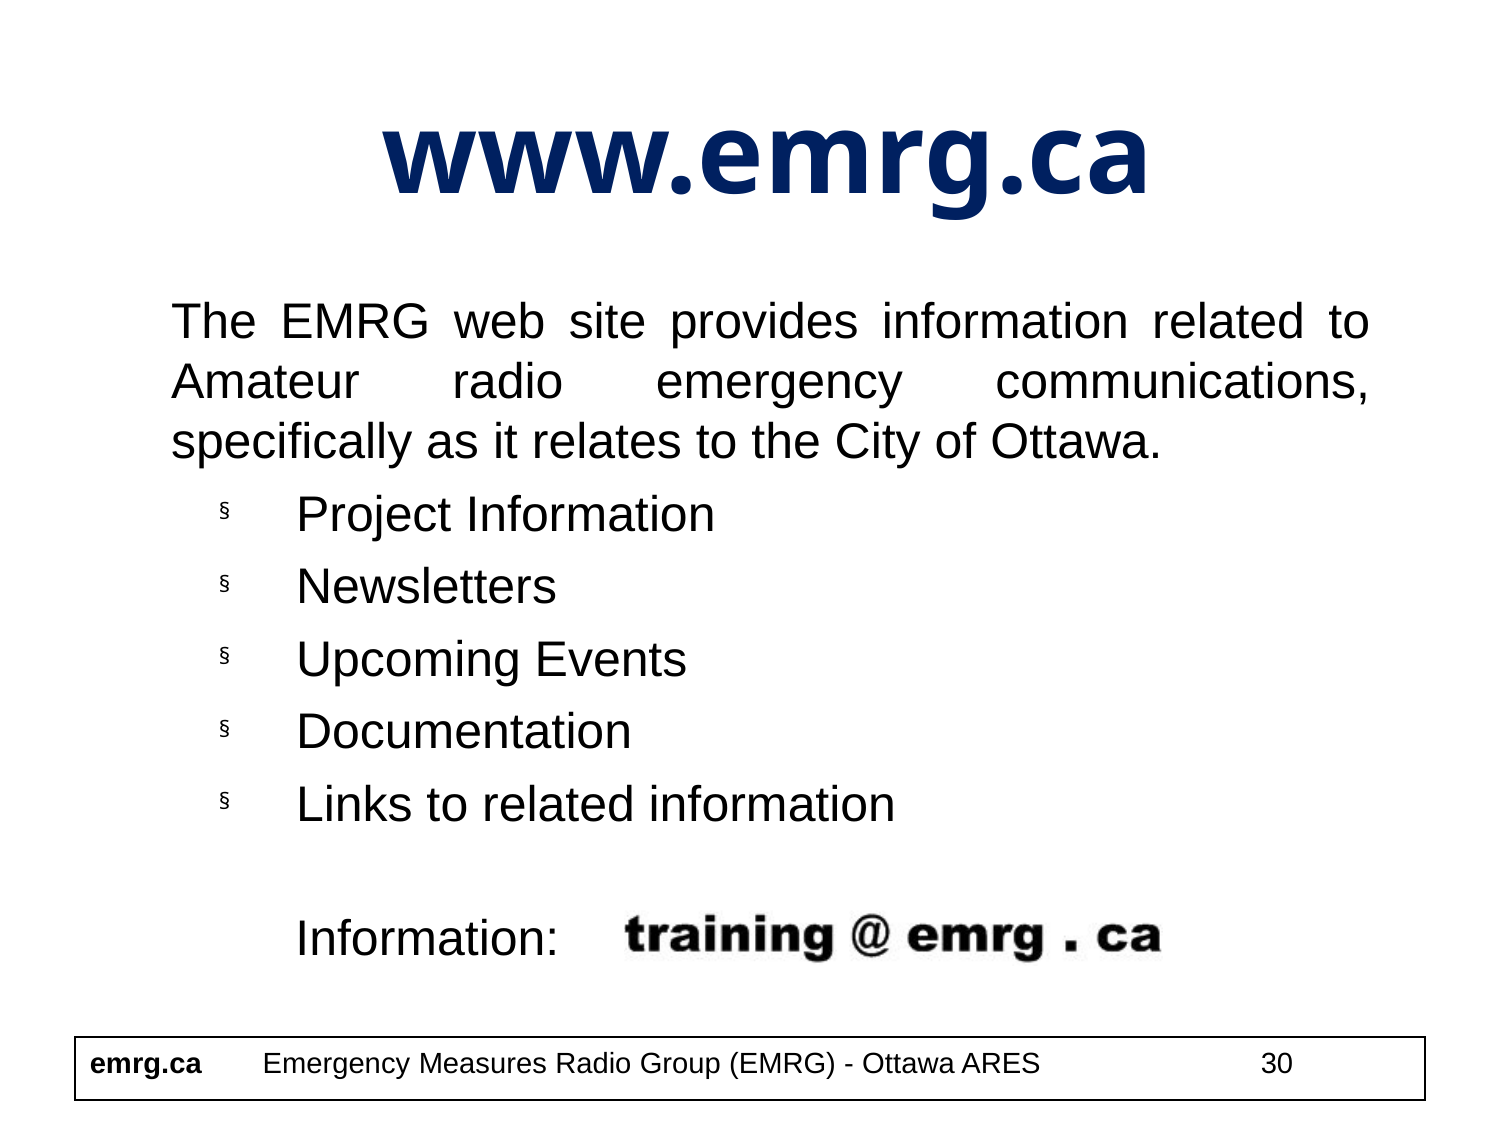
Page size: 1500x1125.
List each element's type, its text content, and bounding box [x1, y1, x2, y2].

text_box The EMRG web site provides information related to Amateur radio emergency communications, specifically as it relates to the City of Ottawa. Project Information Newsletters Upcoming Events Documentation Links to related information [156, 281, 1386, 839]
footer Emergency Measures Radio Group (EMRG) - Ottawa ARES [247, 1037, 1238, 1103]
text_box Information: [235, 898, 648, 973]
text_box www.emrg.ca [366, 73, 1169, 224]
picture [624, 898, 1163, 966]
slide_number <number> [1246, 1037, 1425, 1103]
